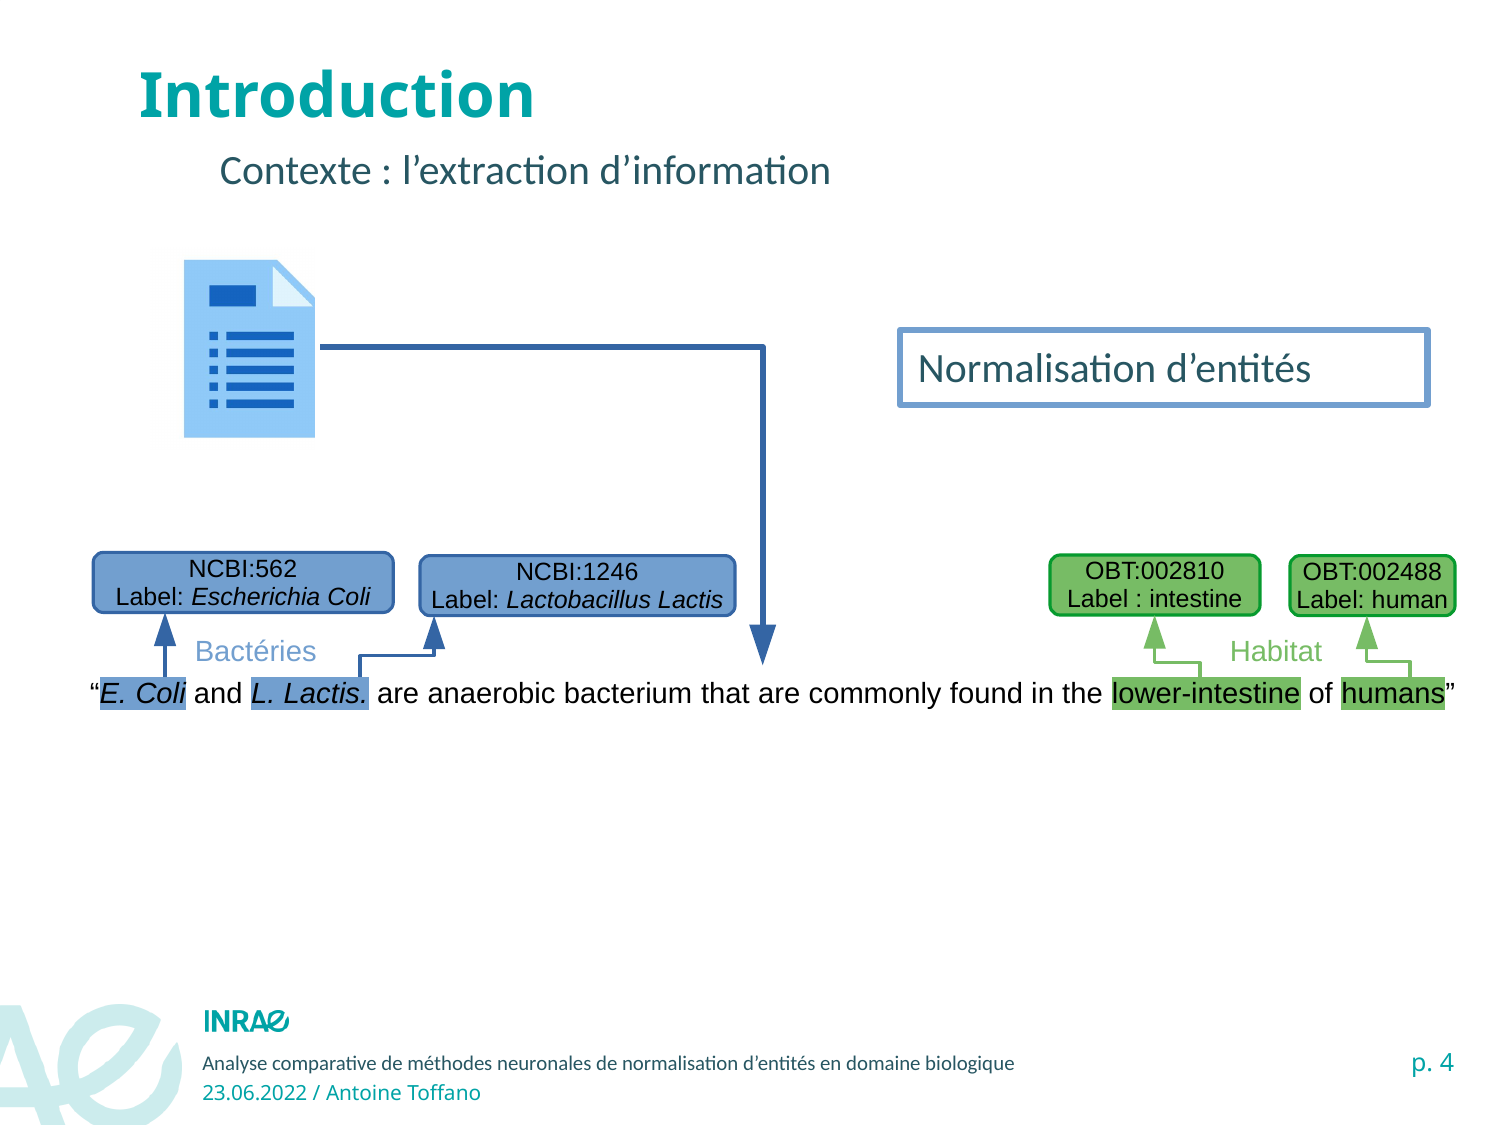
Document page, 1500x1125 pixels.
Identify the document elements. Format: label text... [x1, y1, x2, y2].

picture [150, 247, 315, 450]
text_box Normalisation d’entités [900, 329, 1428, 405]
text_box NCBI:562 Label: Escherichia Coli [93, 552, 394, 613]
text_box OBT:002810 Label : intestine [1050, 554, 1261, 616]
text_box “E. Coli and L. Lactis. are anaerobic bacterium that are commonly found in the lower-intestine of humans” [75, 669, 1471, 751]
text_box OBT:002488 Label: human [1290, 555, 1456, 616]
text_box NCBI:1246 Label: Lactobacillus Lactis [420, 555, 736, 616]
picture [0, 996, 328, 1125]
text_box Introduction [139, 24, 1396, 170]
text_box Bactéries [180, 627, 541, 708]
text_box Habitat [1215, 627, 1397, 669]
text_box Contexte : l’extraction d’information [205, 140, 1396, 253]
